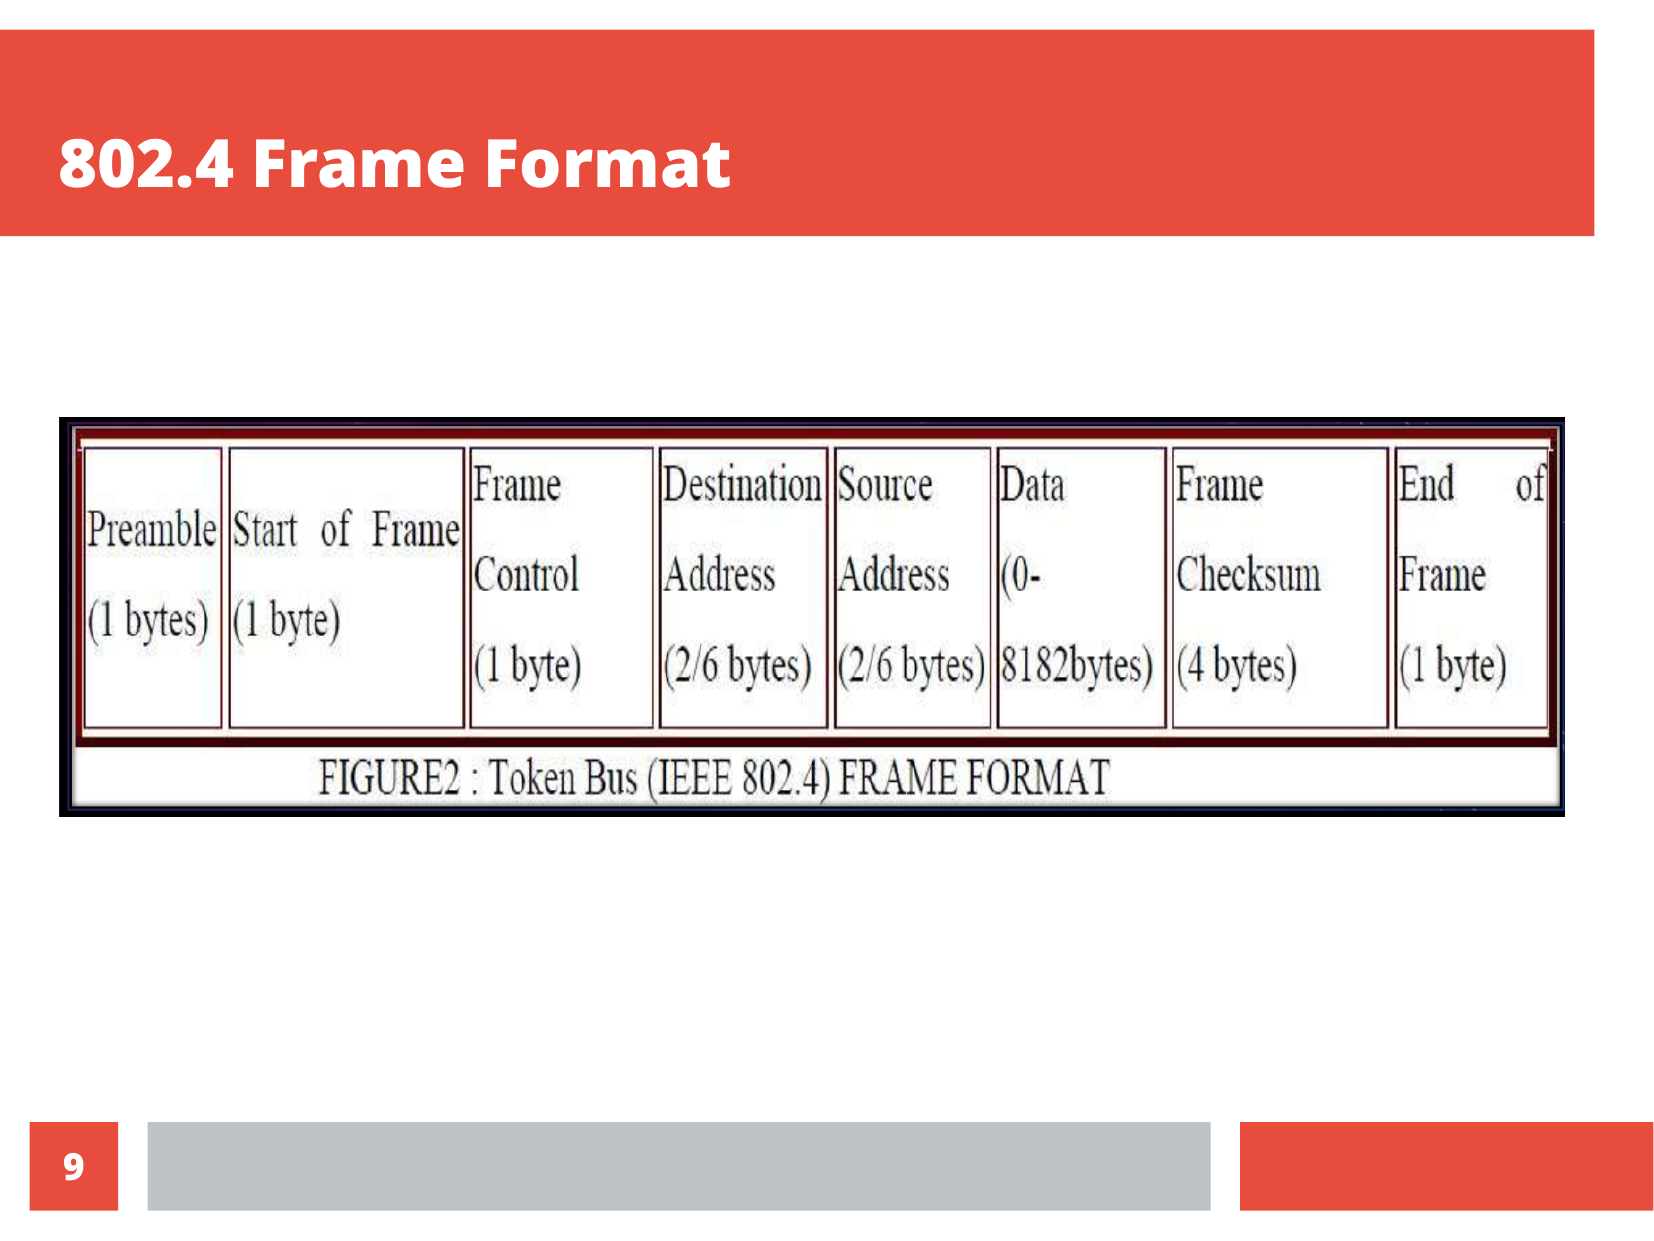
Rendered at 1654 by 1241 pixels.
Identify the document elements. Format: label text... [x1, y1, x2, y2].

title 802.4 Frame Format [59, 59, 1595, 207]
picture [59, 417, 1565, 817]
